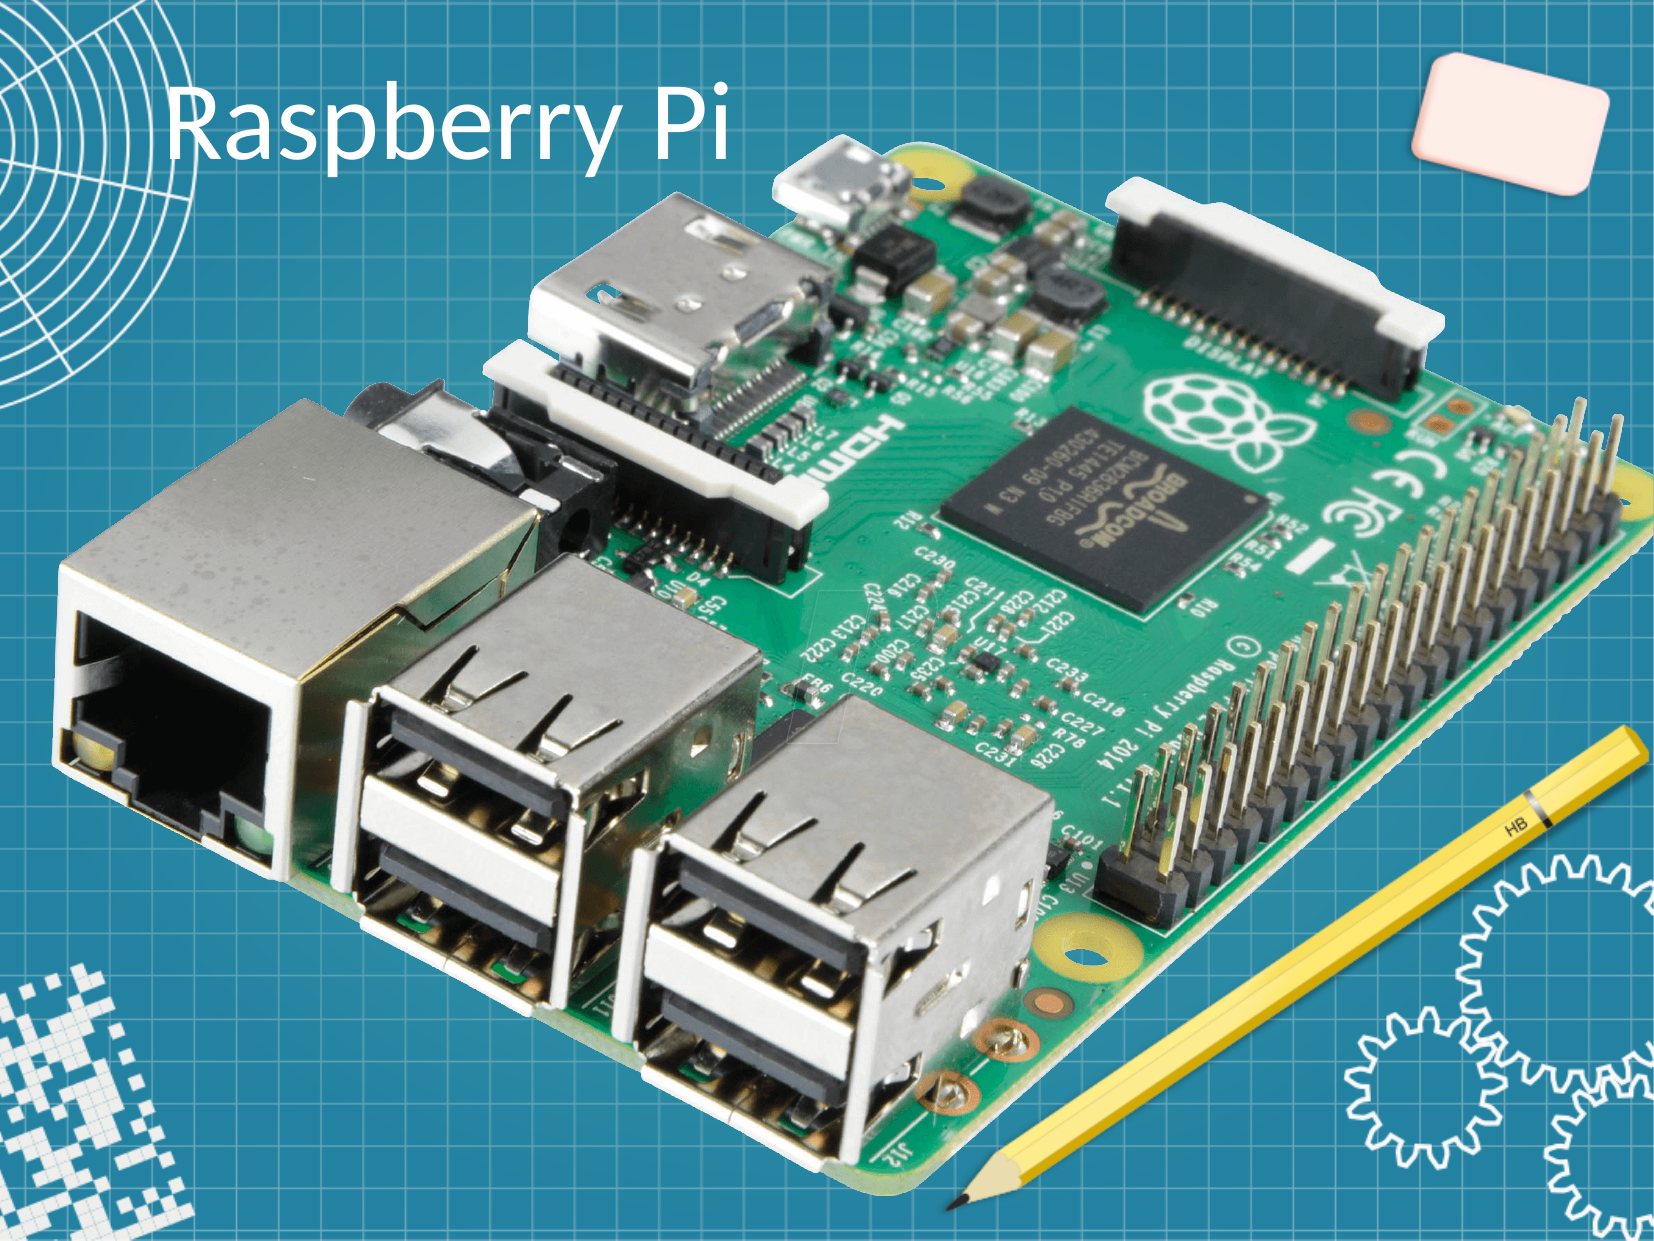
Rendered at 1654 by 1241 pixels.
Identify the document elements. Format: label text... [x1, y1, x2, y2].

text_box Raspberry Pi [147, 39, 1564, 192]
picture [35, 118, 1654, 1205]
